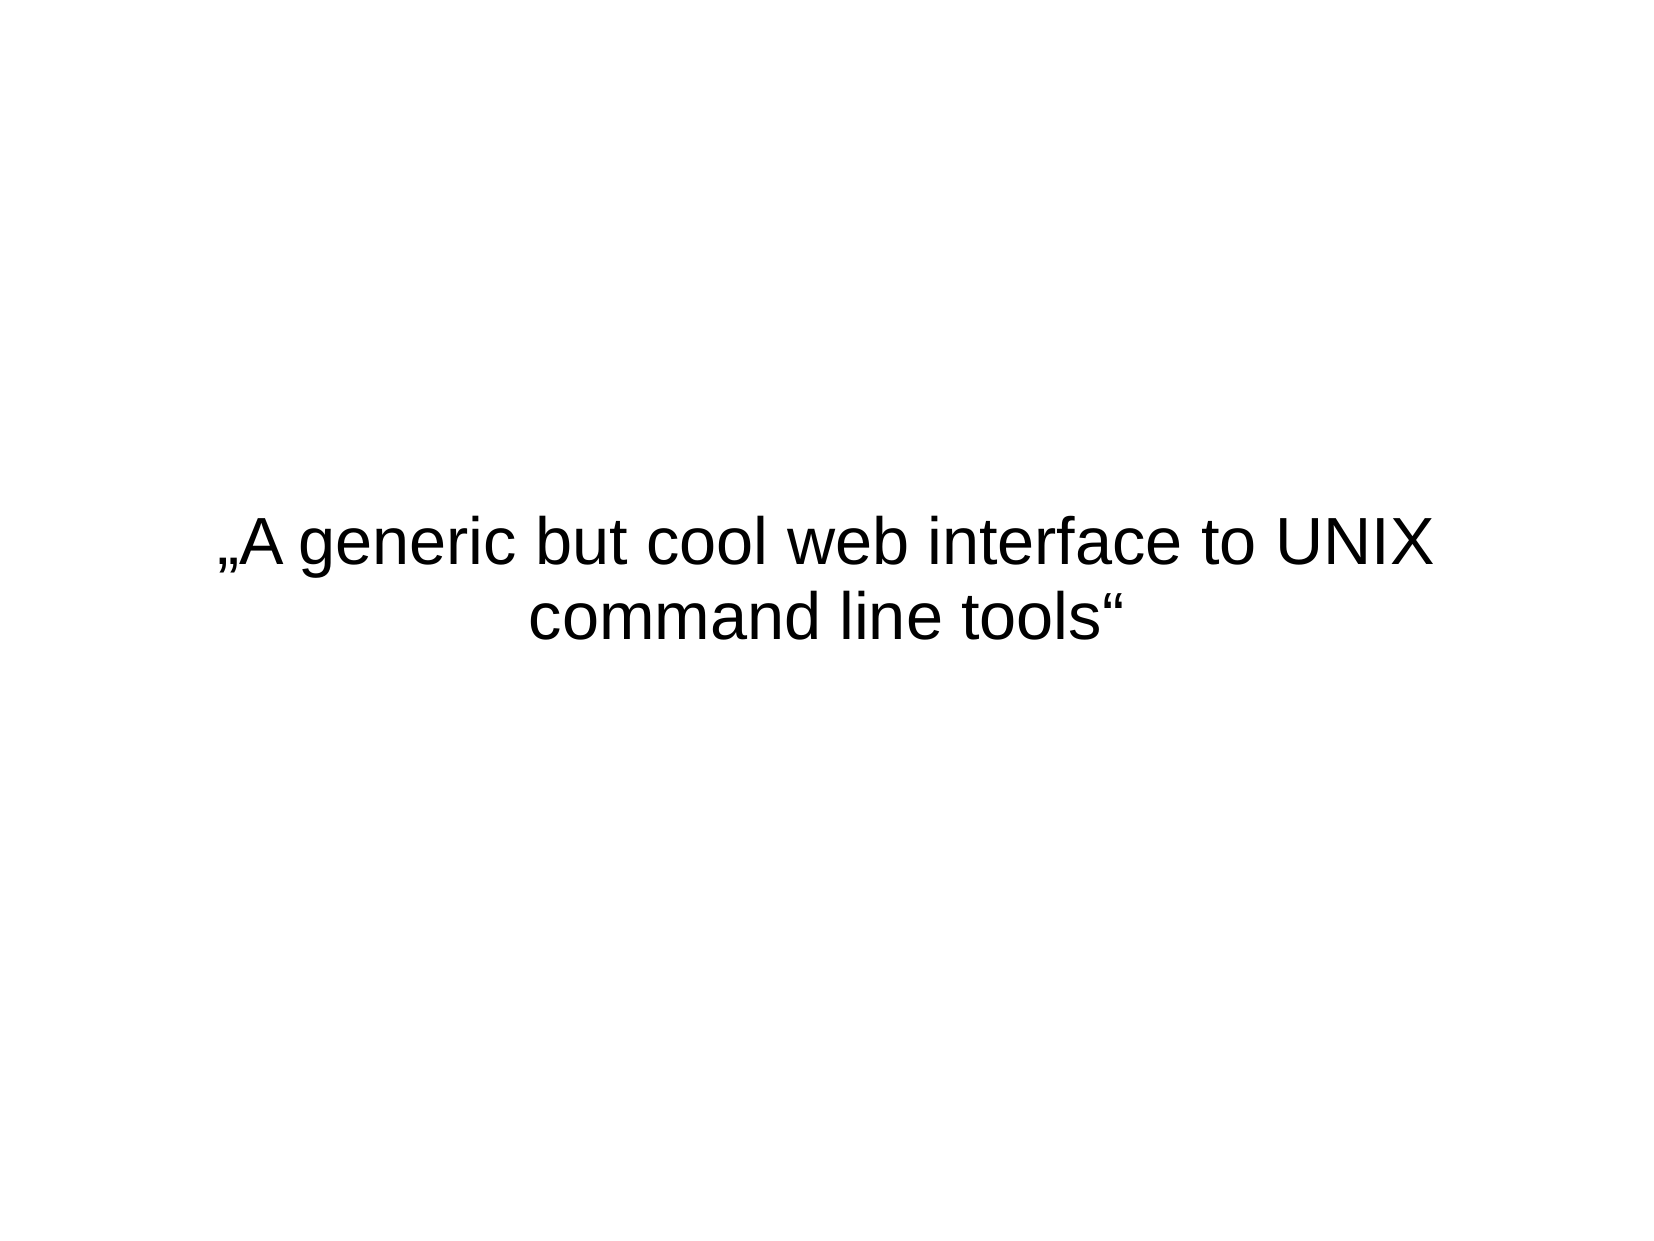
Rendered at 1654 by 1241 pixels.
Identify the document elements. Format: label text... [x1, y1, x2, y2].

subtitle „A generic but cool web interface to UNIX command line tools“ [82, 49, 1571, 1109]
